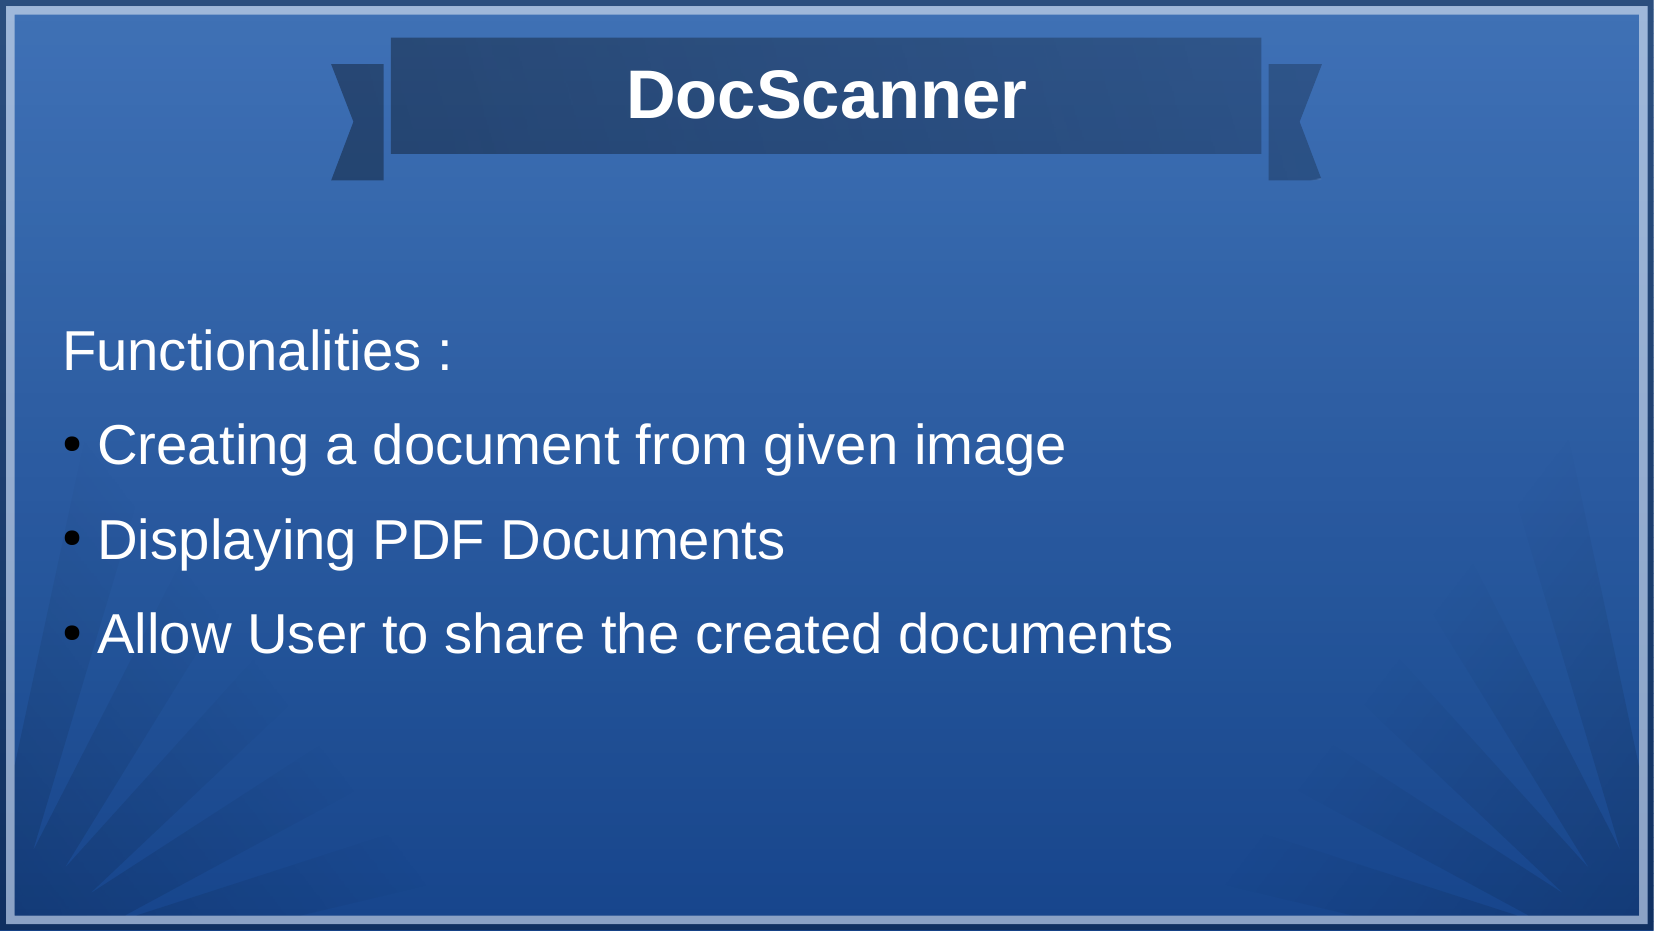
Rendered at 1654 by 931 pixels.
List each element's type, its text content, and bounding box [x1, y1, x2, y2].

text_box Functionalities : Creating a document from given image Displaying PDF Documents Allow User to share the created documents [47, 280, 1595, 768]
title DocScanner [389, 35, 1264, 154]
